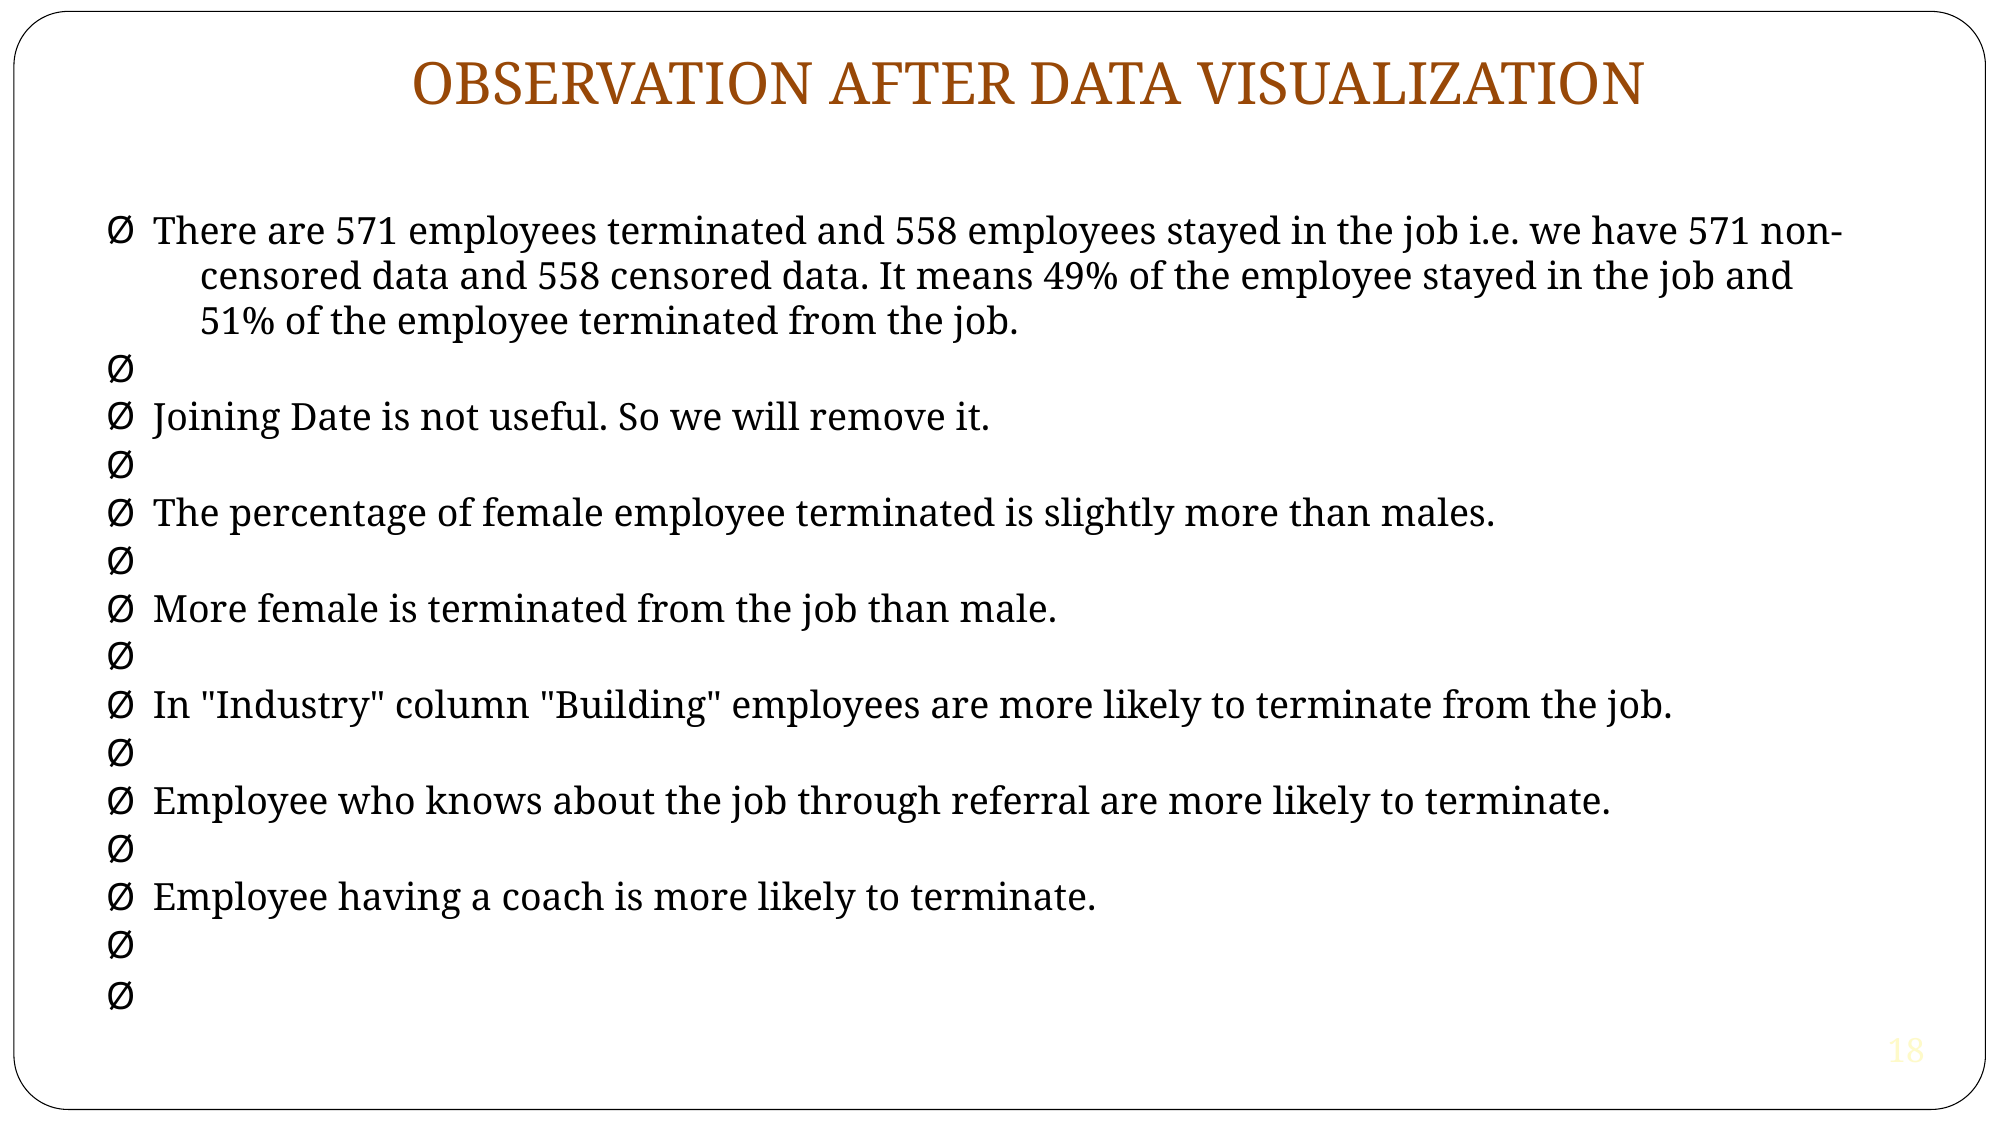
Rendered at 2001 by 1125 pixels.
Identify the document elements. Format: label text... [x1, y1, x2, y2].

text_box [1839, 1014, 1973, 1090]
text_box OBSERVATION AFTER DATA VISUALIZATION [91, 39, 1938, 125]
text_box There are 571 employees terminated and 558 employees stayed in the job i.e. we have 571 non-censored data and 558 censored data. It means 49% of the employee stayed in the job and 51% of the employee terminated from the job. Joining Date is not useful. So we will remove it. The percentage of female employee terminated is slightly more than males. More female is terminated from the job than male. In "Industry" column "Building" employees are more likely to terminate from the job. Employee who knows about the job through referral are more likely to terminate. Employee having a coach is more likely to terminate. [91, 199, 1893, 988]
